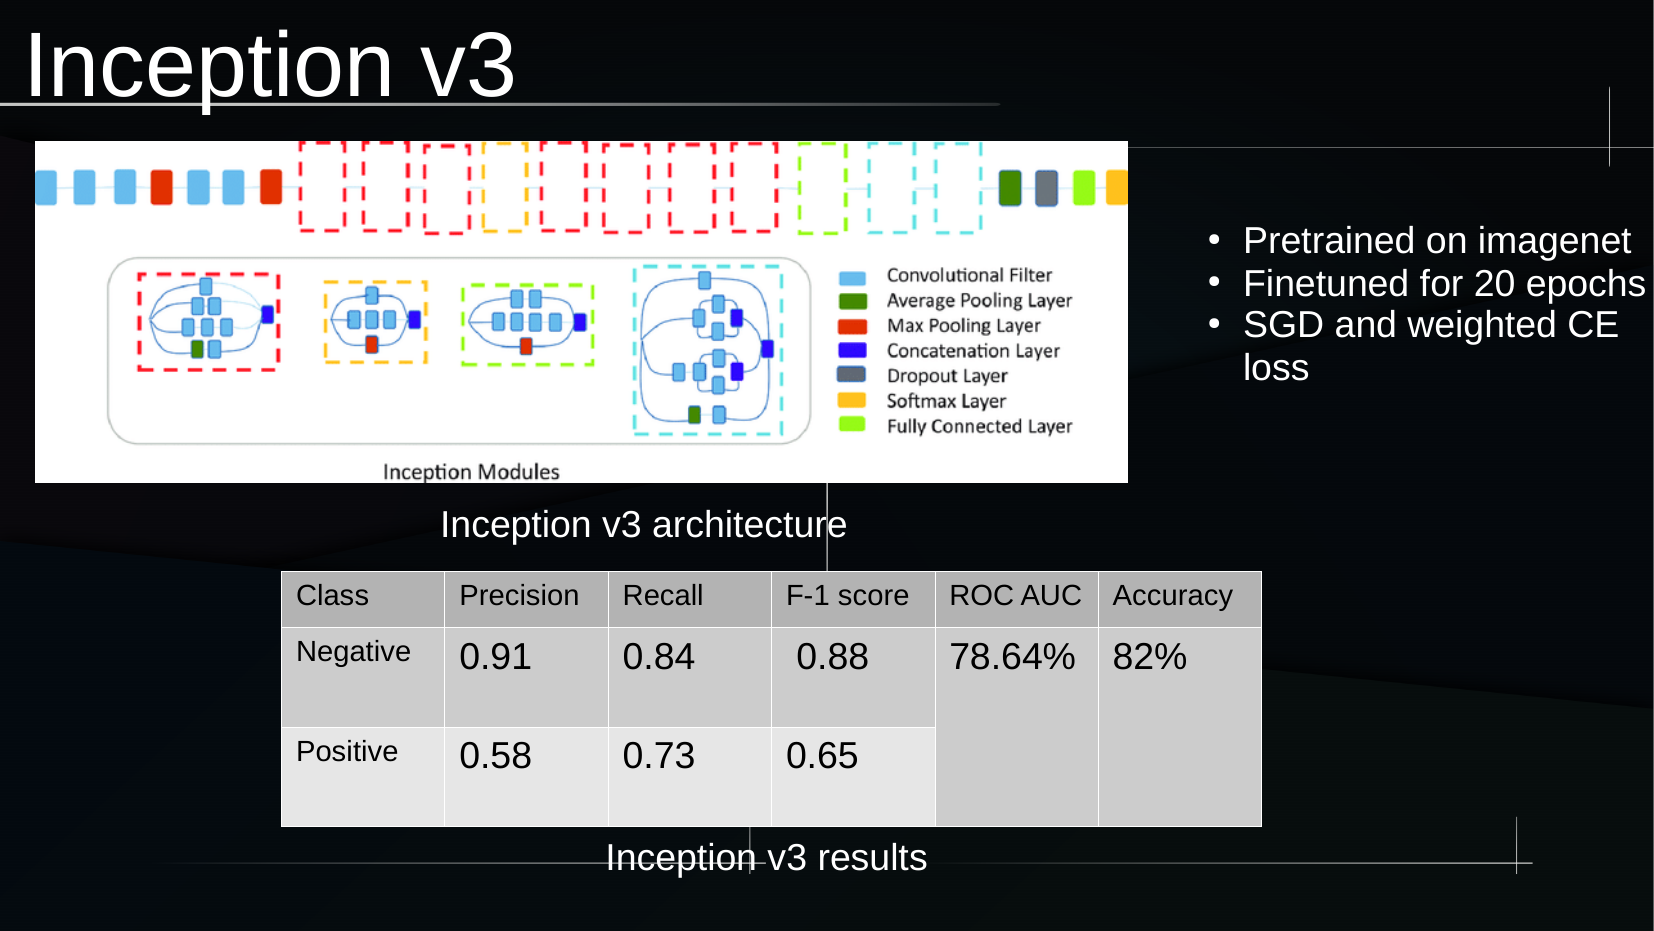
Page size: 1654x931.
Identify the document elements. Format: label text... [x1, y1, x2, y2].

table_cell 0.88 [772, 628, 935, 727]
text_box Inception v3 architecture [425, 496, 863, 553]
table_header ROC AUC [936, 572, 1098, 627]
table_header Recall [609, 572, 771, 627]
table_cell 78.64% [936, 628, 1098, 826]
table_cell 0.84 [609, 628, 771, 727]
table_header Accuracy [1099, 572, 1261, 627]
table_cell 0.65 [772, 728, 935, 826]
text_box [614, 283, 644, 355]
table_cell 0.73 [609, 728, 771, 826]
table_cell 82% [1099, 628, 1261, 826]
table_cell Positive [282, 728, 444, 826]
table_cell 0.58 [445, 728, 608, 826]
table_cell 0.91 [445, 628, 608, 727]
table_header F-1 score [772, 572, 935, 627]
table_header Precision [445, 572, 608, 627]
picture [0, 0, 1654, 931]
table_cell Negative [282, 628, 444, 727]
title Inception v3 [23, 11, 1589, 119]
table_header Class [282, 572, 444, 627]
text_box Pretrained on imagenet Finetuned for 20 epochs SGD and weighted CE loss [1192, 212, 1654, 396]
text_box Inception v3 results [590, 829, 943, 886]
